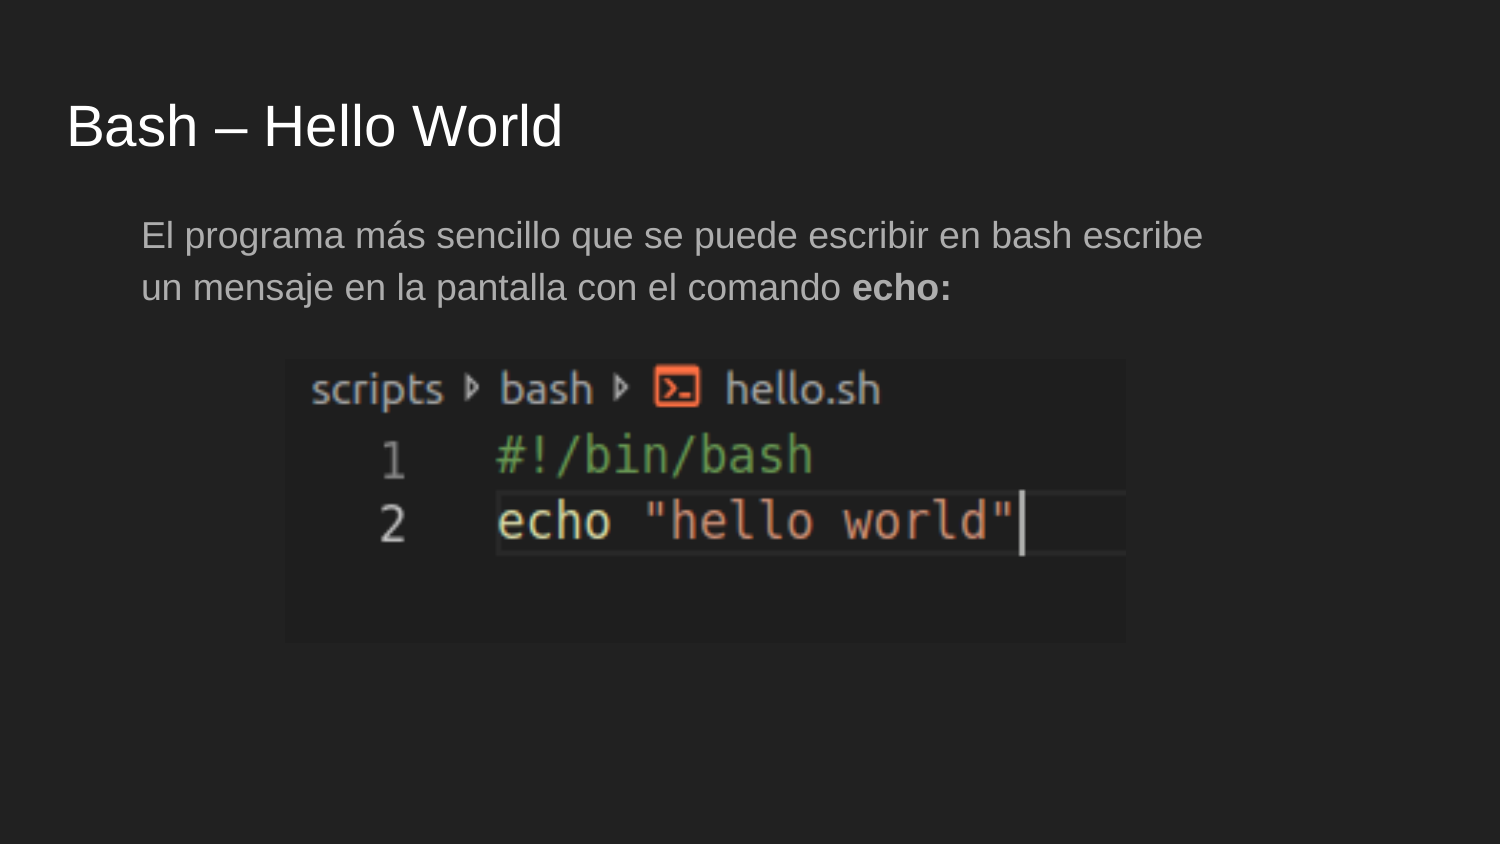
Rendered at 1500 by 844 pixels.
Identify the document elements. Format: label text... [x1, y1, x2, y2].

title Bash – Hello World [51, 72, 1449, 167]
list El programa más sencillo que se puede escribir en bash escribe un mensaje en la pantalla con el comando echo: [51, 189, 1261, 750]
picture [285, 359, 1126, 643]
